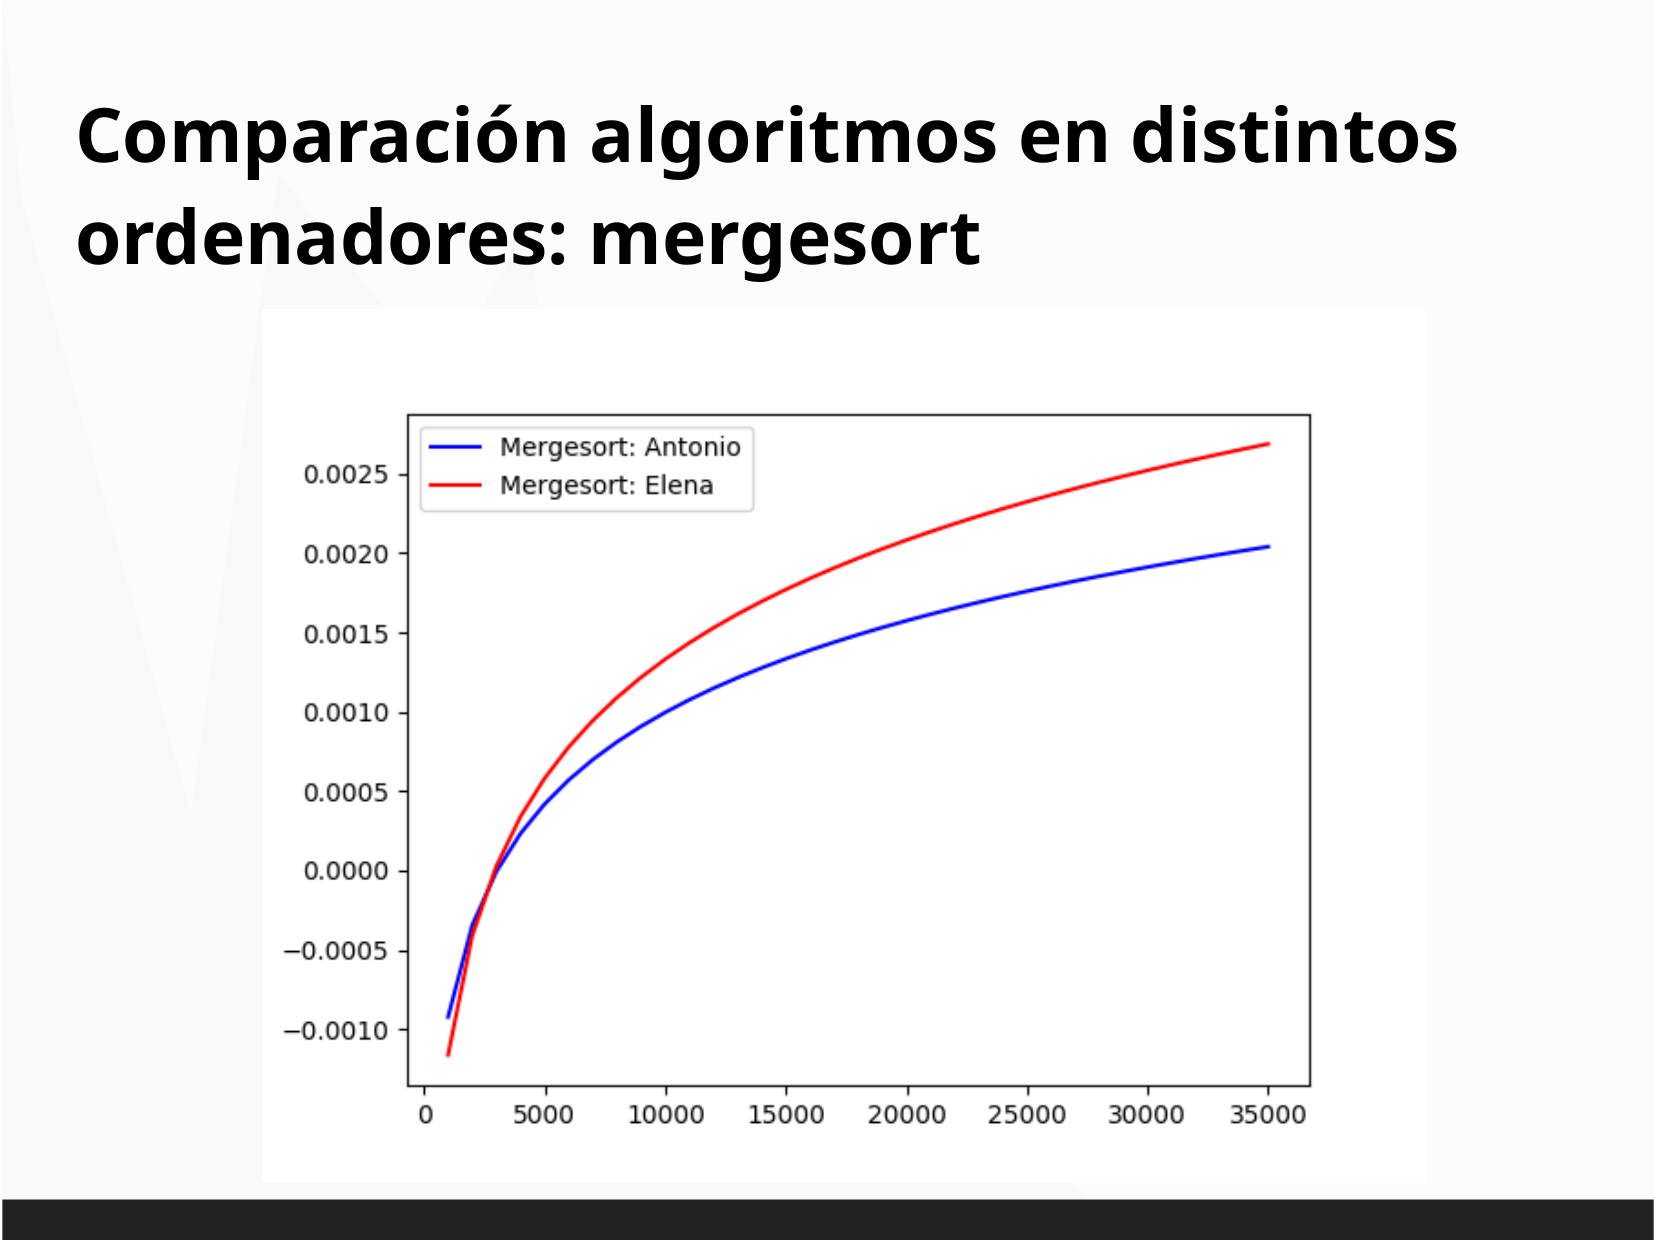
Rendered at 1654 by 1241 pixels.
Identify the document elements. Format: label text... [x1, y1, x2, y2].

picture [2, 0, 1654, 1241]
title Comparación algoritmos en distintos ordenadores: mergesort [75, 37, 1564, 332]
